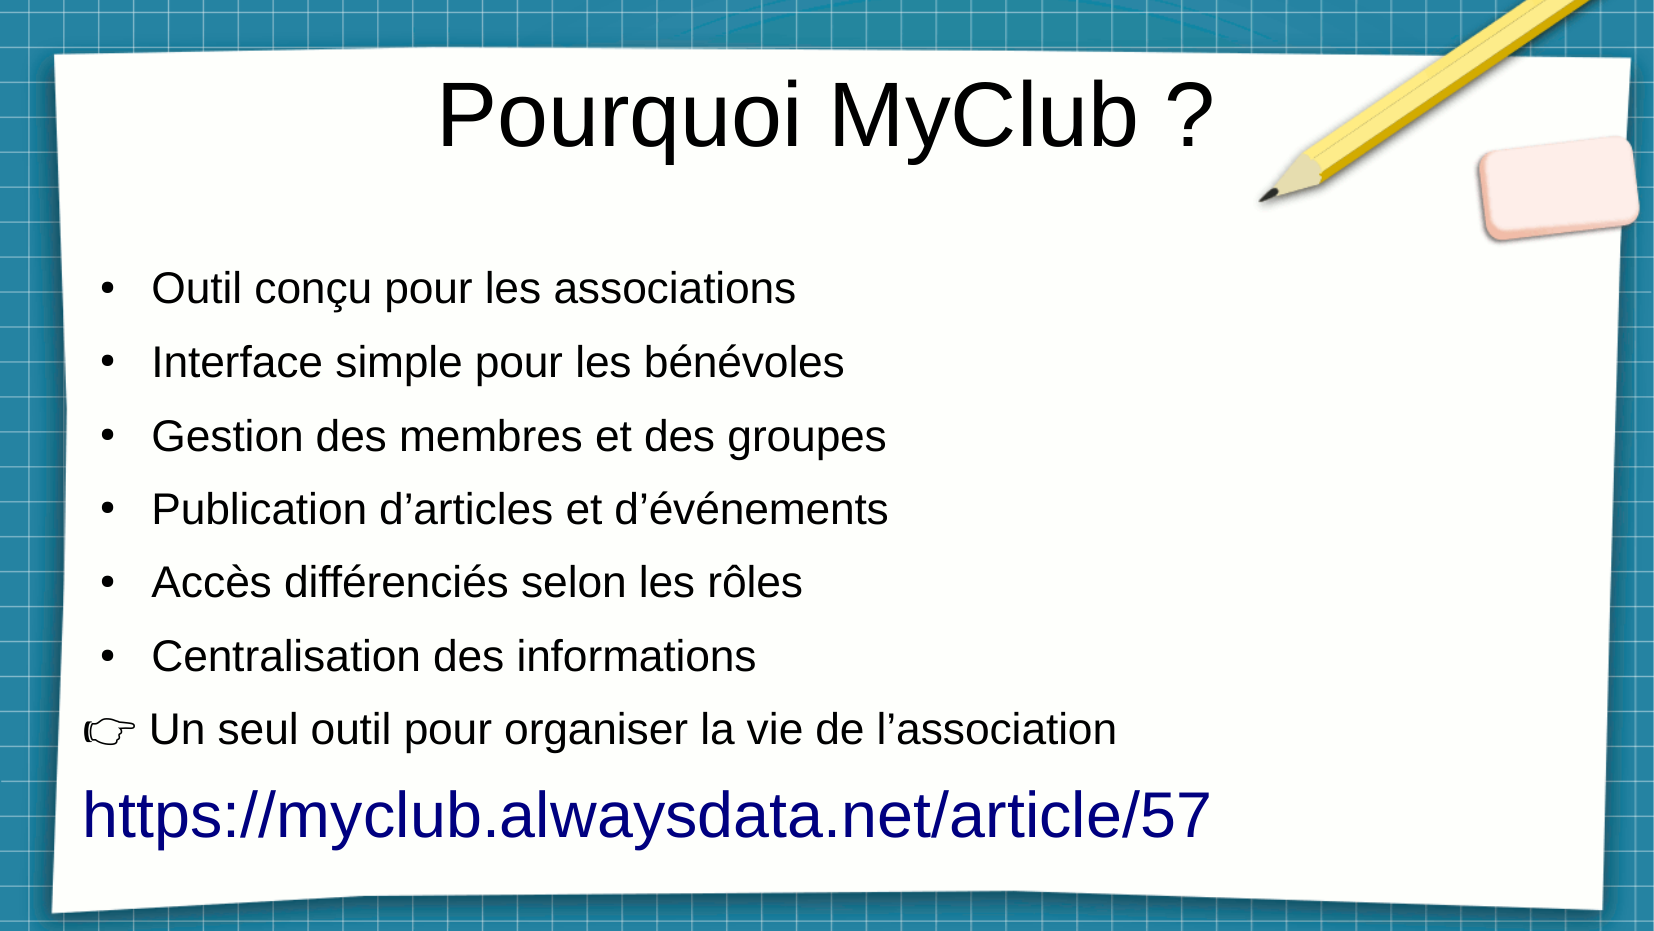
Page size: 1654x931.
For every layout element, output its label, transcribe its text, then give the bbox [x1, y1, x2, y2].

title Pourquoi MyClub ? [82, 37, 1571, 193]
picture [0, 0, 1654, 931]
list Outil conçu pour les associations Interface simple pour les bénévoles Gestion des membres et des groupes Publication d’articles et d’événements Accès différenciés selon les rôles Centralisation des informations 👉 Un seul outil pour organiser la vie de l’association https://myclub.alwaysdata.net/article/57 [82, 217, 1571, 857]
